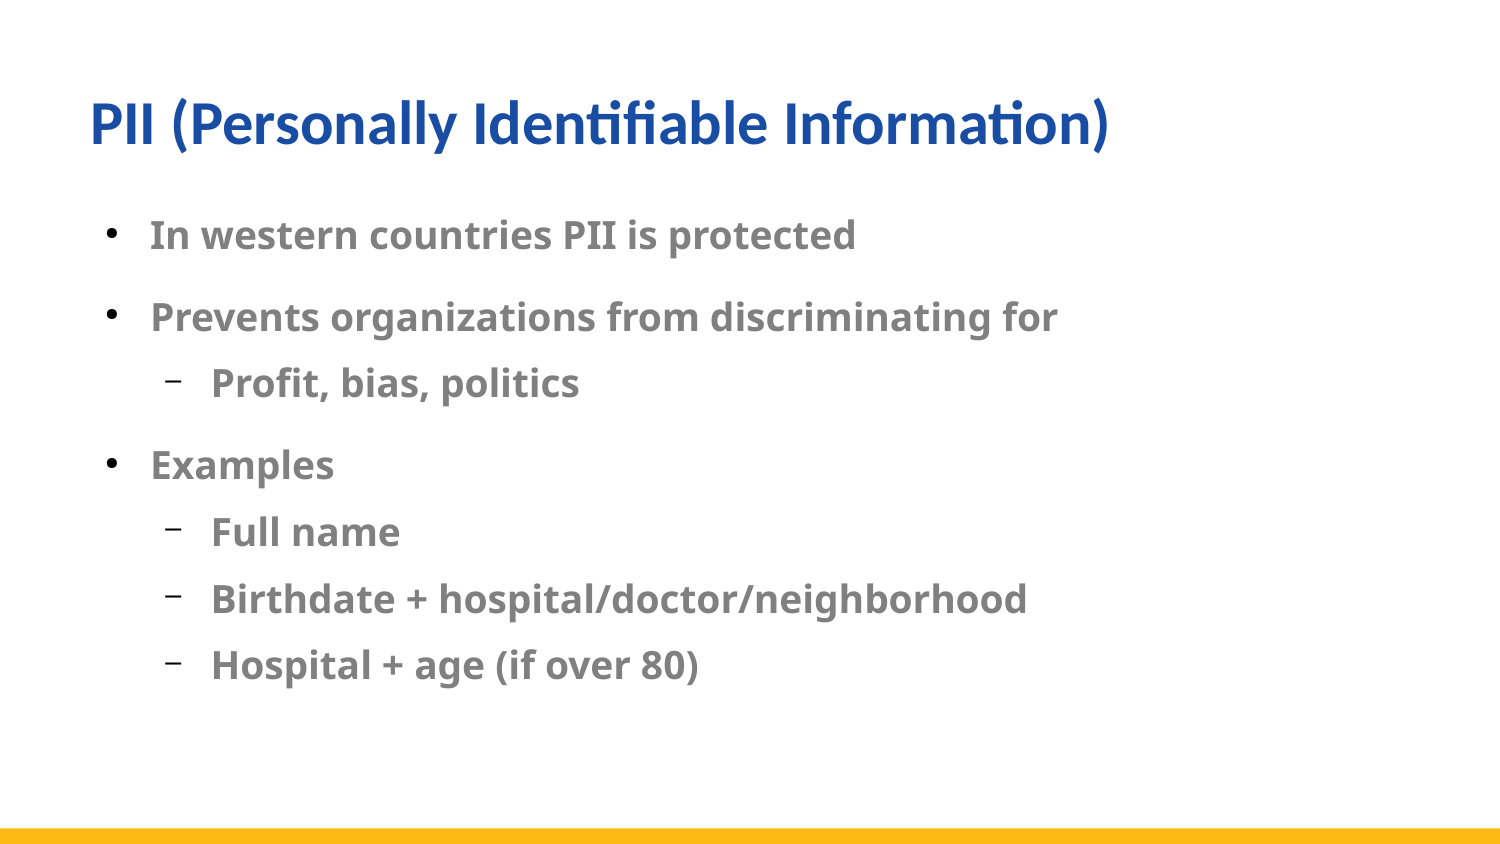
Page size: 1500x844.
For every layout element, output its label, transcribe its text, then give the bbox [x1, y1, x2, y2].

list In western countries PII is protected Prevents organizations from discriminating for Profit, bias, politics Examples Full name Birthdate + hospital/doctor/neighborhood Hospital + age (if over 80) [90, 200, 1441, 691]
title PII (Personally Identifiable Information) [75, 0, 1425, 196]
